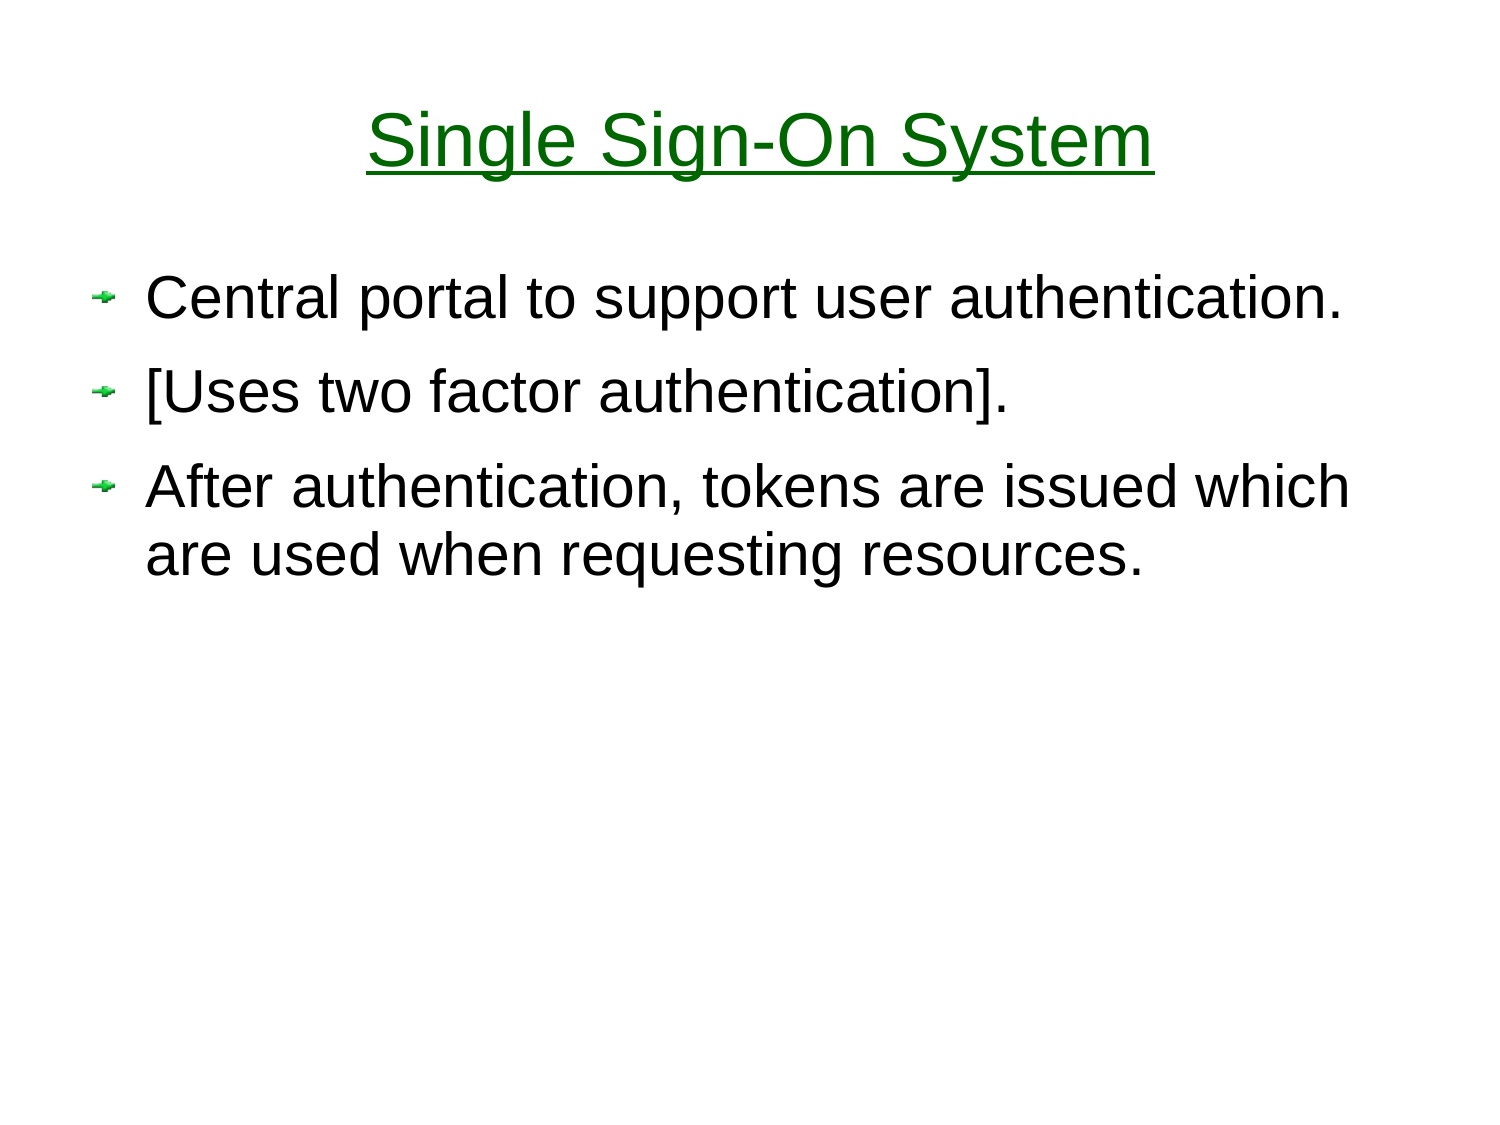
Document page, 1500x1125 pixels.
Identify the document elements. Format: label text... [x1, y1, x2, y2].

list Central portal to support user authentication. [Uses two factor authentication]. After authentication, tokens are issued which are used when requesting resources. [75, 263, 1447, 997]
title Single Sign-On System [75, 44, 1447, 236]
